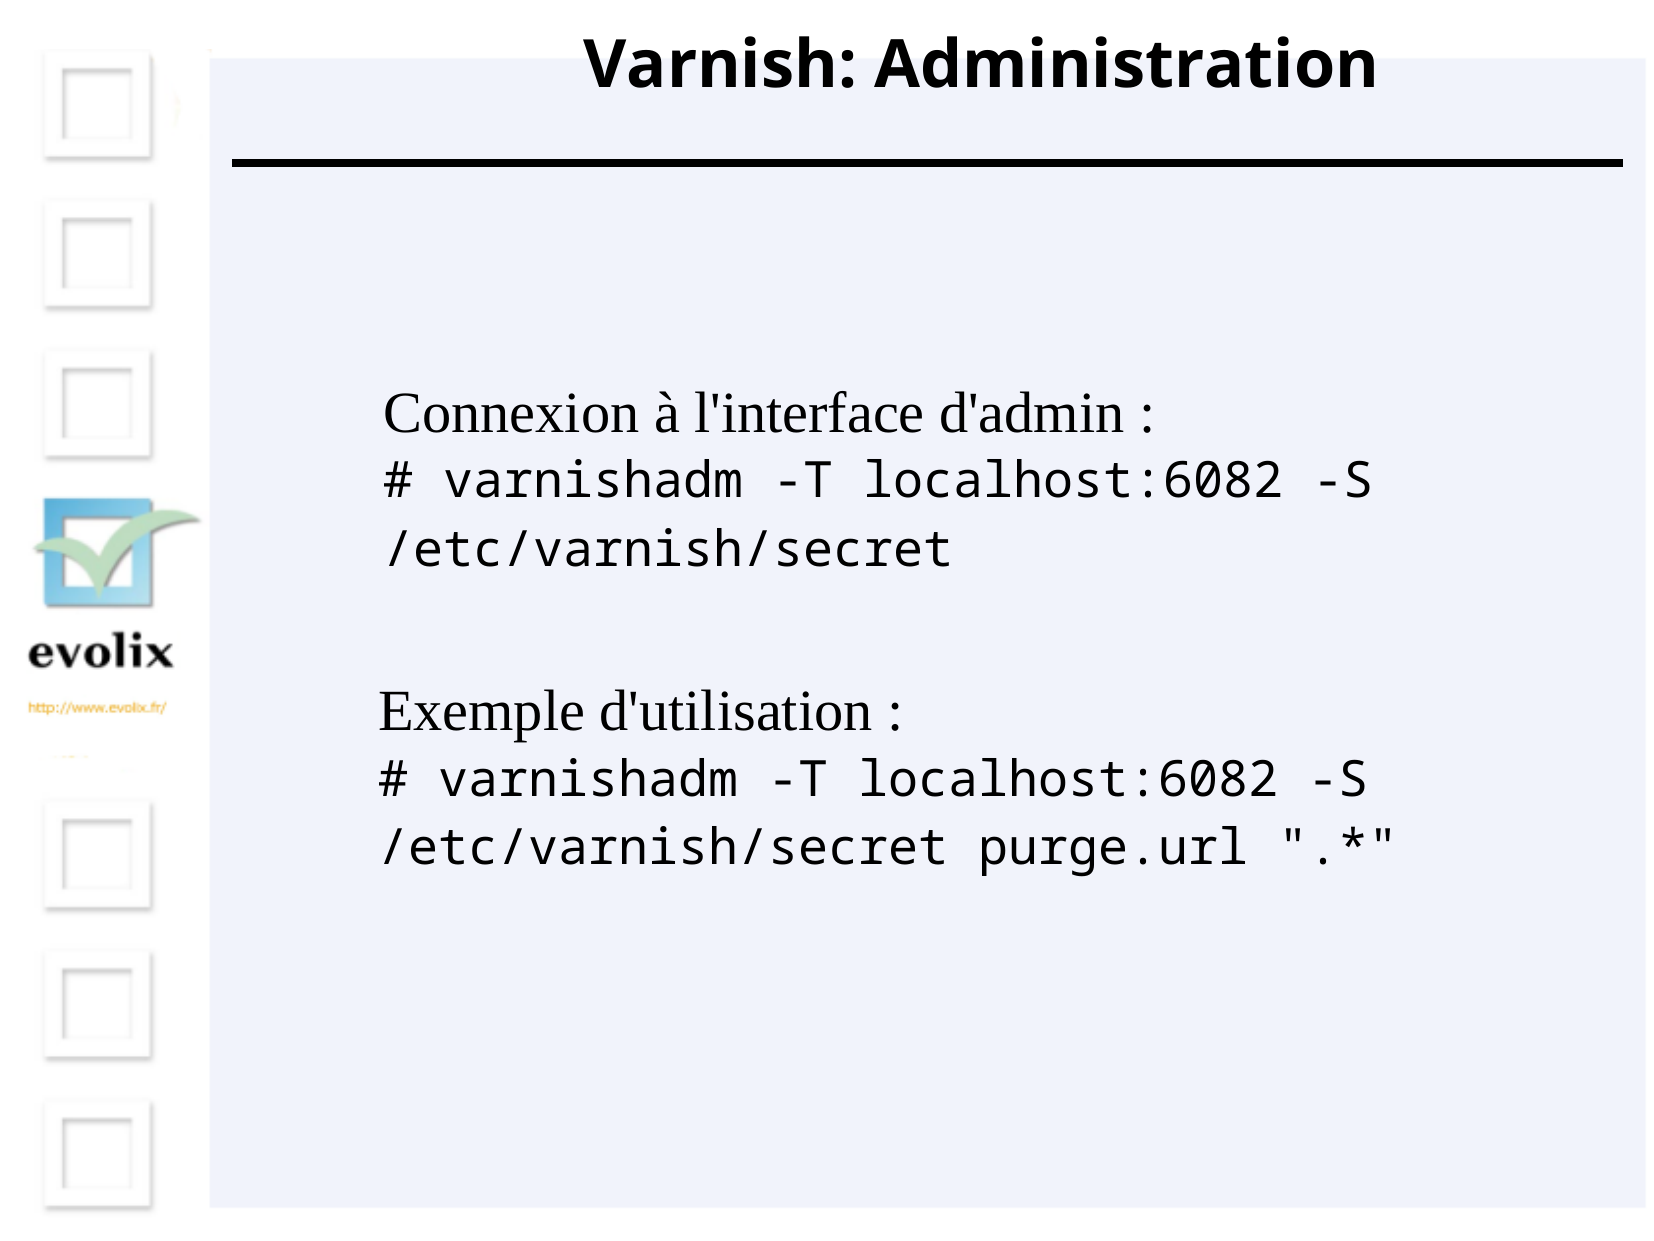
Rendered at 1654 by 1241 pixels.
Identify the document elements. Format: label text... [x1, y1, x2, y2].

text_box Exemple d'utilisation : # varnishadm -T localhost:6082 -S /etc/varnish/secret purge.url ".*" [378, 678, 1547, 849]
picture [0, 49, 1654, 1218]
text_box Connexion à l'interface d'admin : # varnishadm -T localhost:6082 -S /etc/varnish/secret [383, 379, 1552, 551]
title Varnish: Administration [360, 0, 1603, 124]
